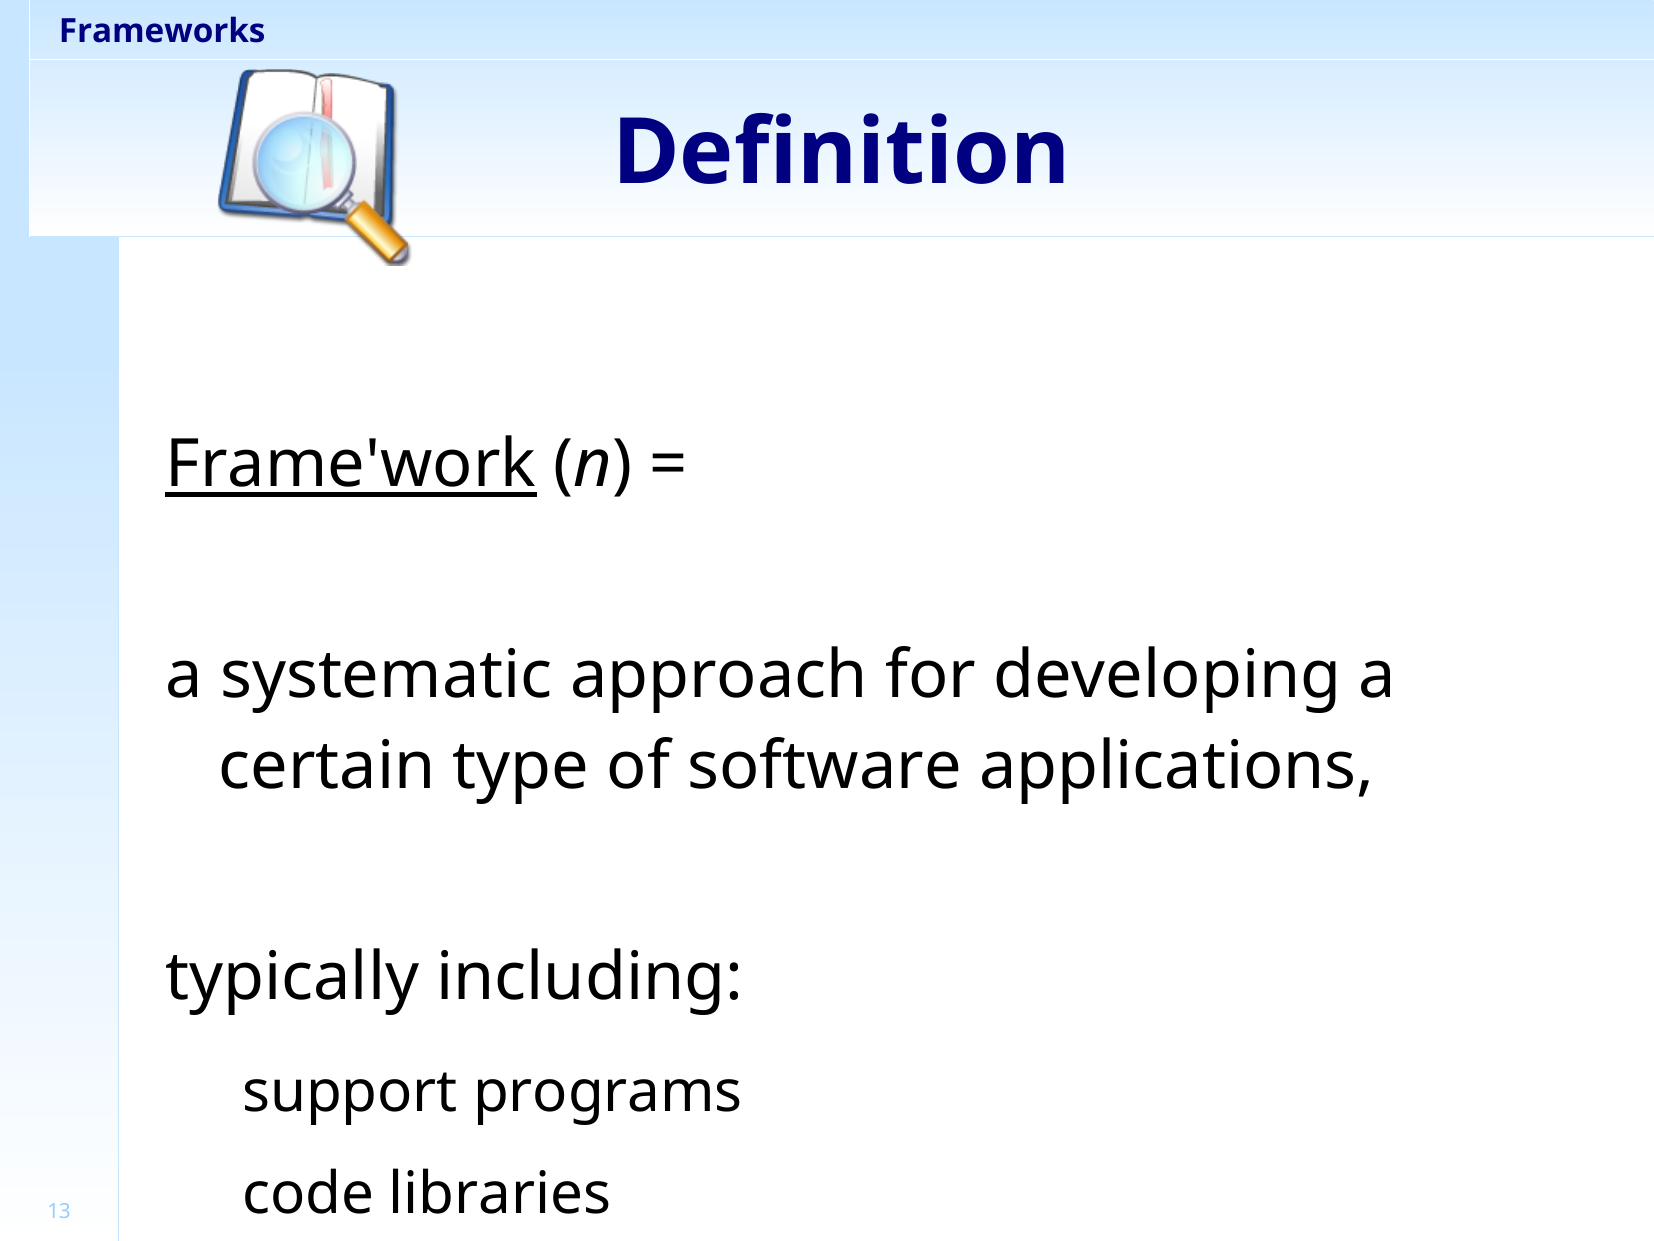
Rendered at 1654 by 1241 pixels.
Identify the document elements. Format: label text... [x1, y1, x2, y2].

title Frameworks [59, 0, 355, 60]
list Frame'work (n) = a systematic approach for developing a certain type of software applications, typically including: support programs code libraries [147, 295, 1625, 1182]
picture [217, 69, 414, 266]
title Definition [29, 59, 1654, 237]
